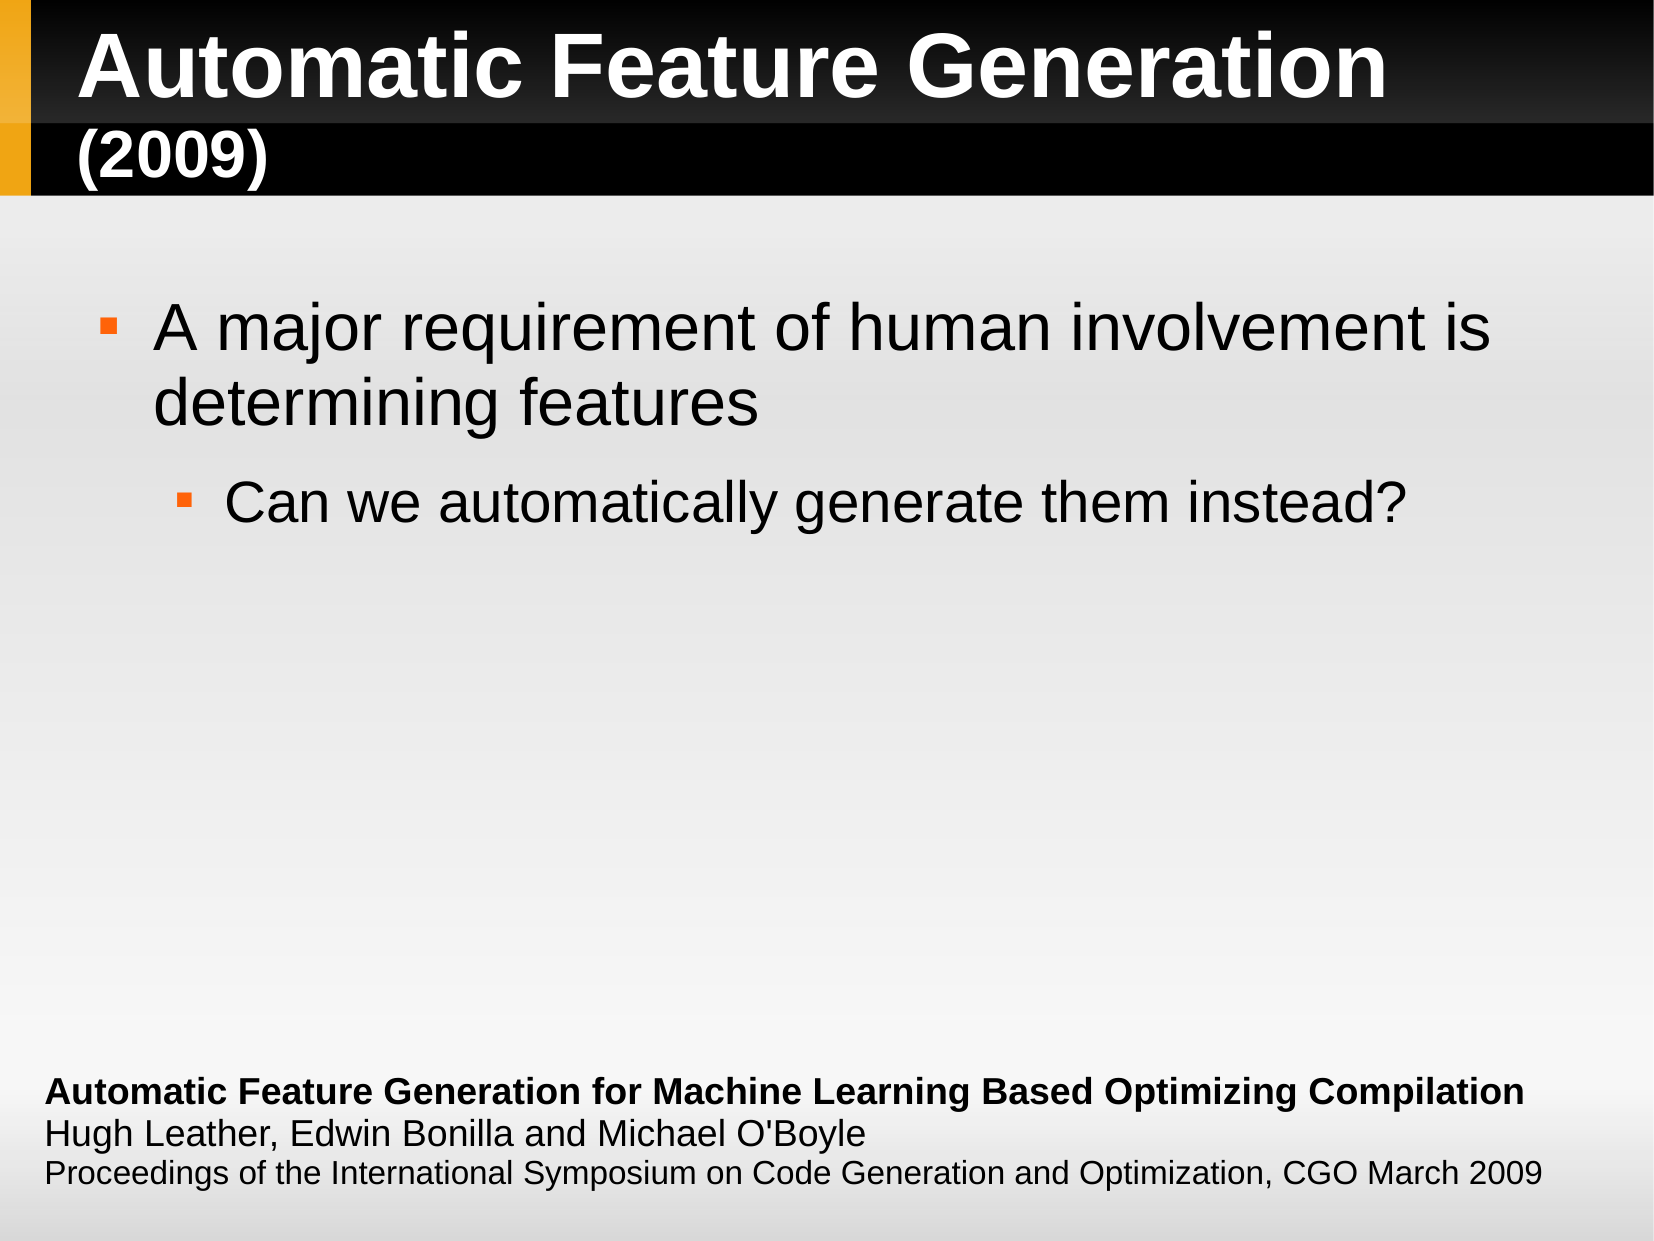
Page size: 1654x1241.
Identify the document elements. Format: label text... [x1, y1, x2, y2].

list A major requirement of human involvement is determining features Can we automatically generate them instead? [82, 290, 1571, 1063]
title Automatic Feature Generation (2009) [76, 1, 1625, 206]
text_box Automatic Feature Generation for Machine Learning Based Optimizing Compilation Hugh Leather, Edwin Bonilla and Michael O'Boyle Proceedings of the International Symposium on Code Generation and Optimization, CGO March 2009 [29, 1063, 1654, 1230]
picture [0, 0, 1654, 1241]
